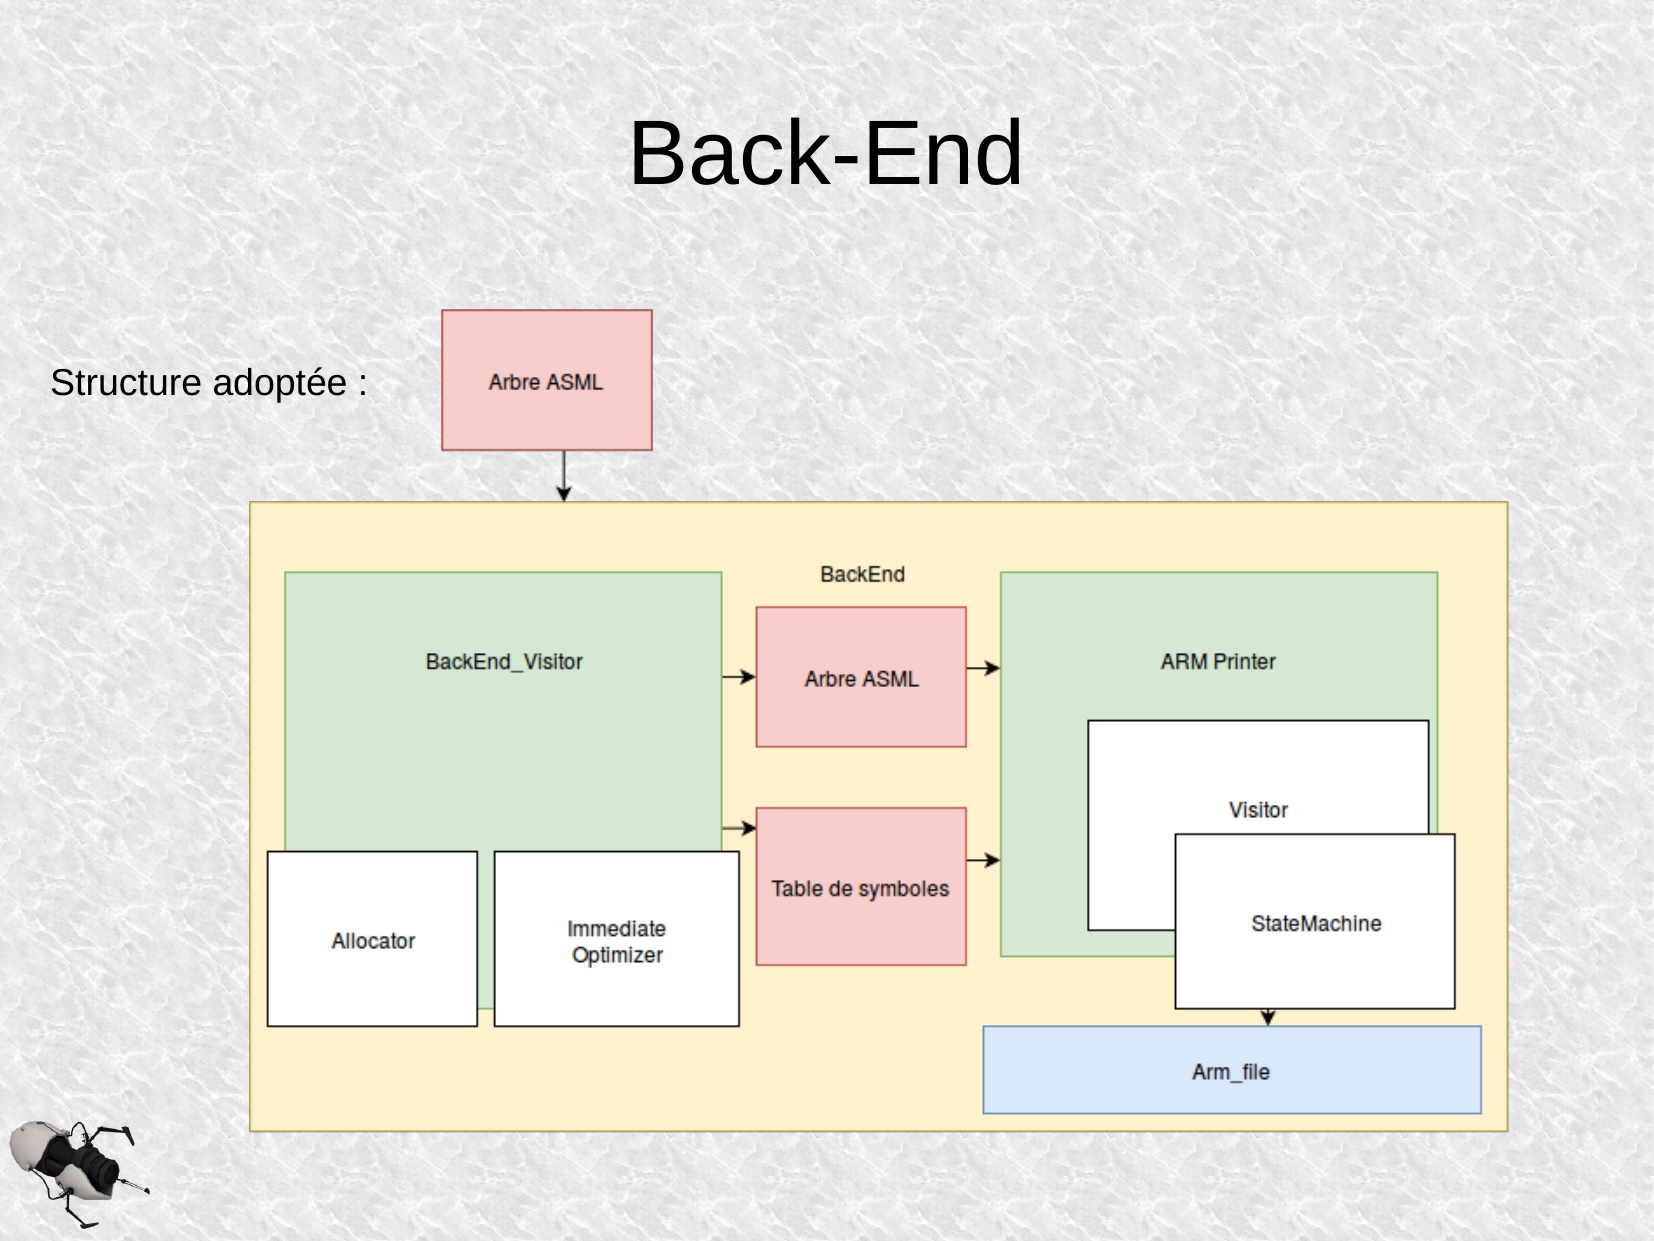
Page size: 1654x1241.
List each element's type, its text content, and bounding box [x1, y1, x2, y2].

picture [0, 0, 1654, 1241]
title Back-End [82, 49, 1571, 257]
text_box Structure adoptée : [35, 354, 426, 412]
